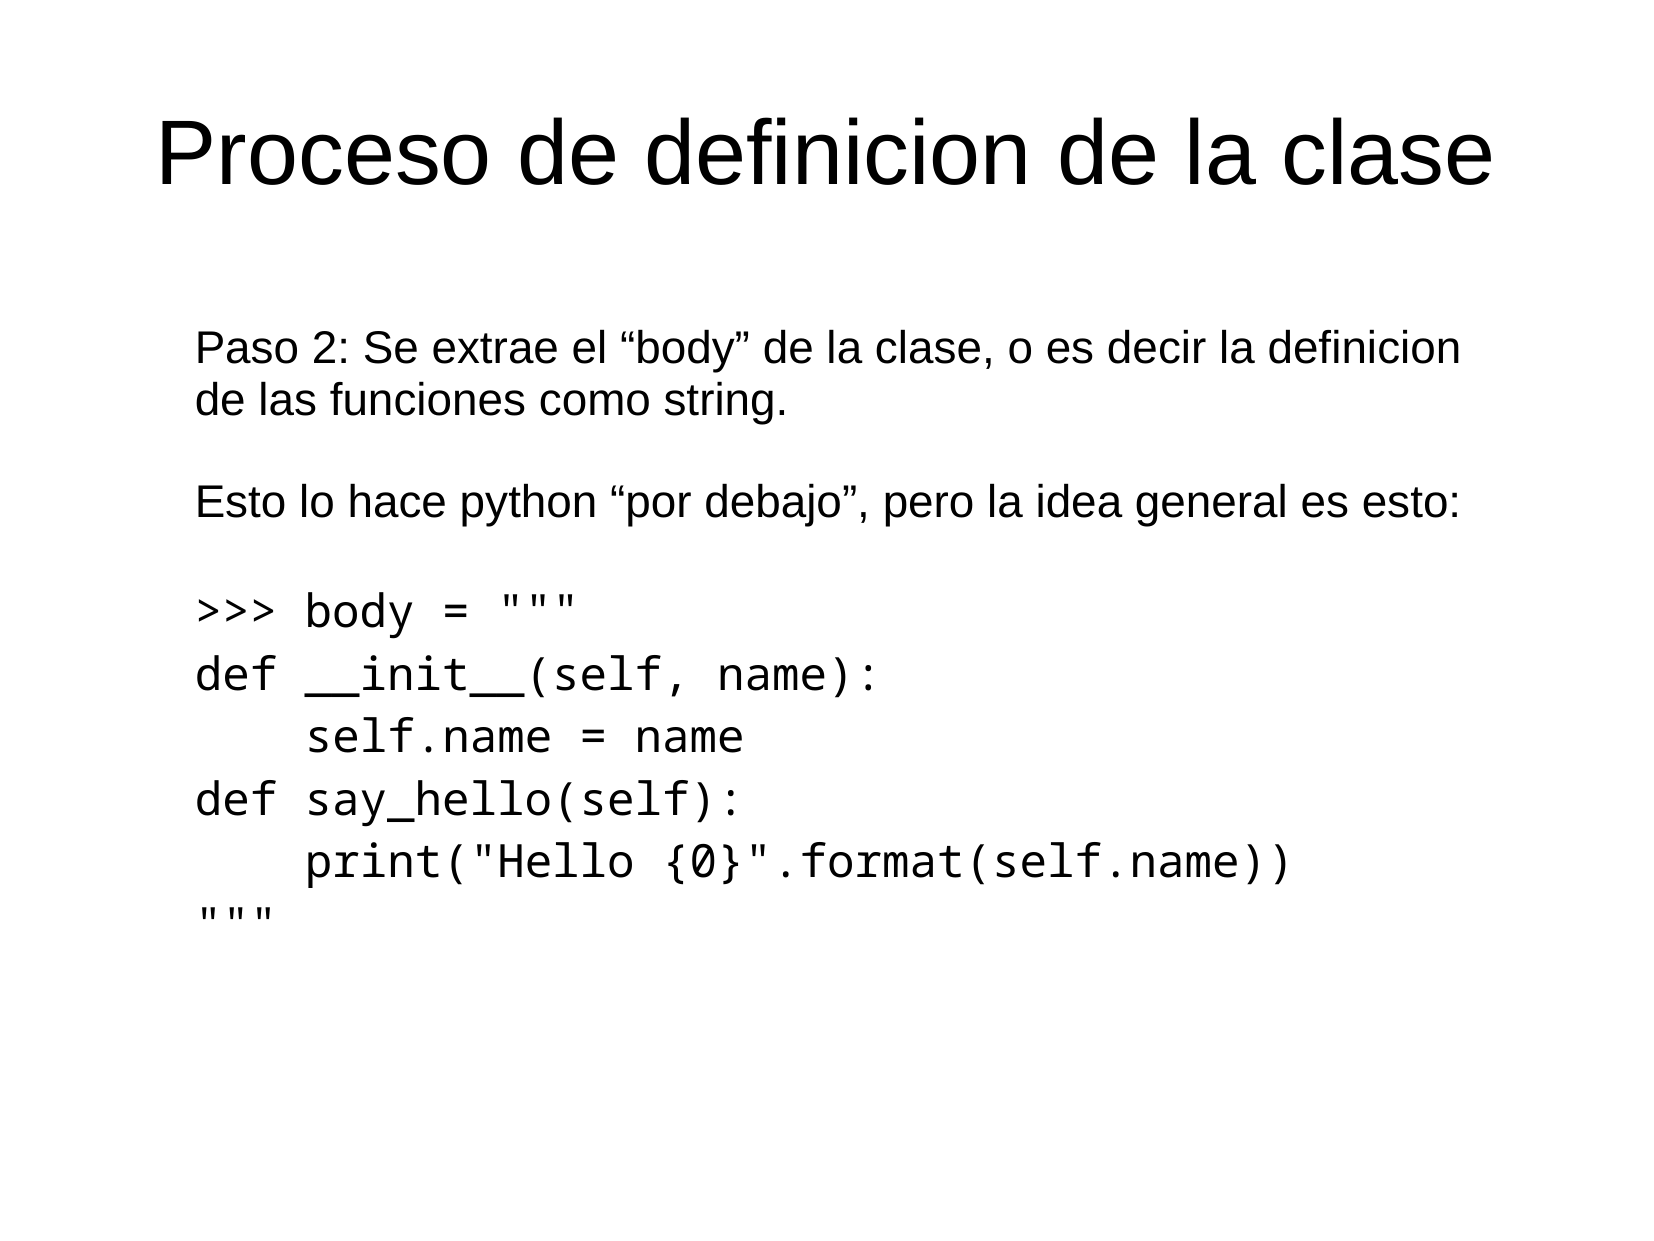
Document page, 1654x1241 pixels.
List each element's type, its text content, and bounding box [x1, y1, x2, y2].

title Proceso de definicion de la clase [82, 49, 1571, 257]
text_box Paso 2: Se extrae el “body” de la clase, o es decir la definicion de las funciones como string. Esto lo hace python “por debajo”, pero la idea general es esto: >>> body = """ def __init__(self, name): self.name = name def say_hello(self): print("Hello {0}".format(self.name)) """ [180, 315, 1491, 861]
